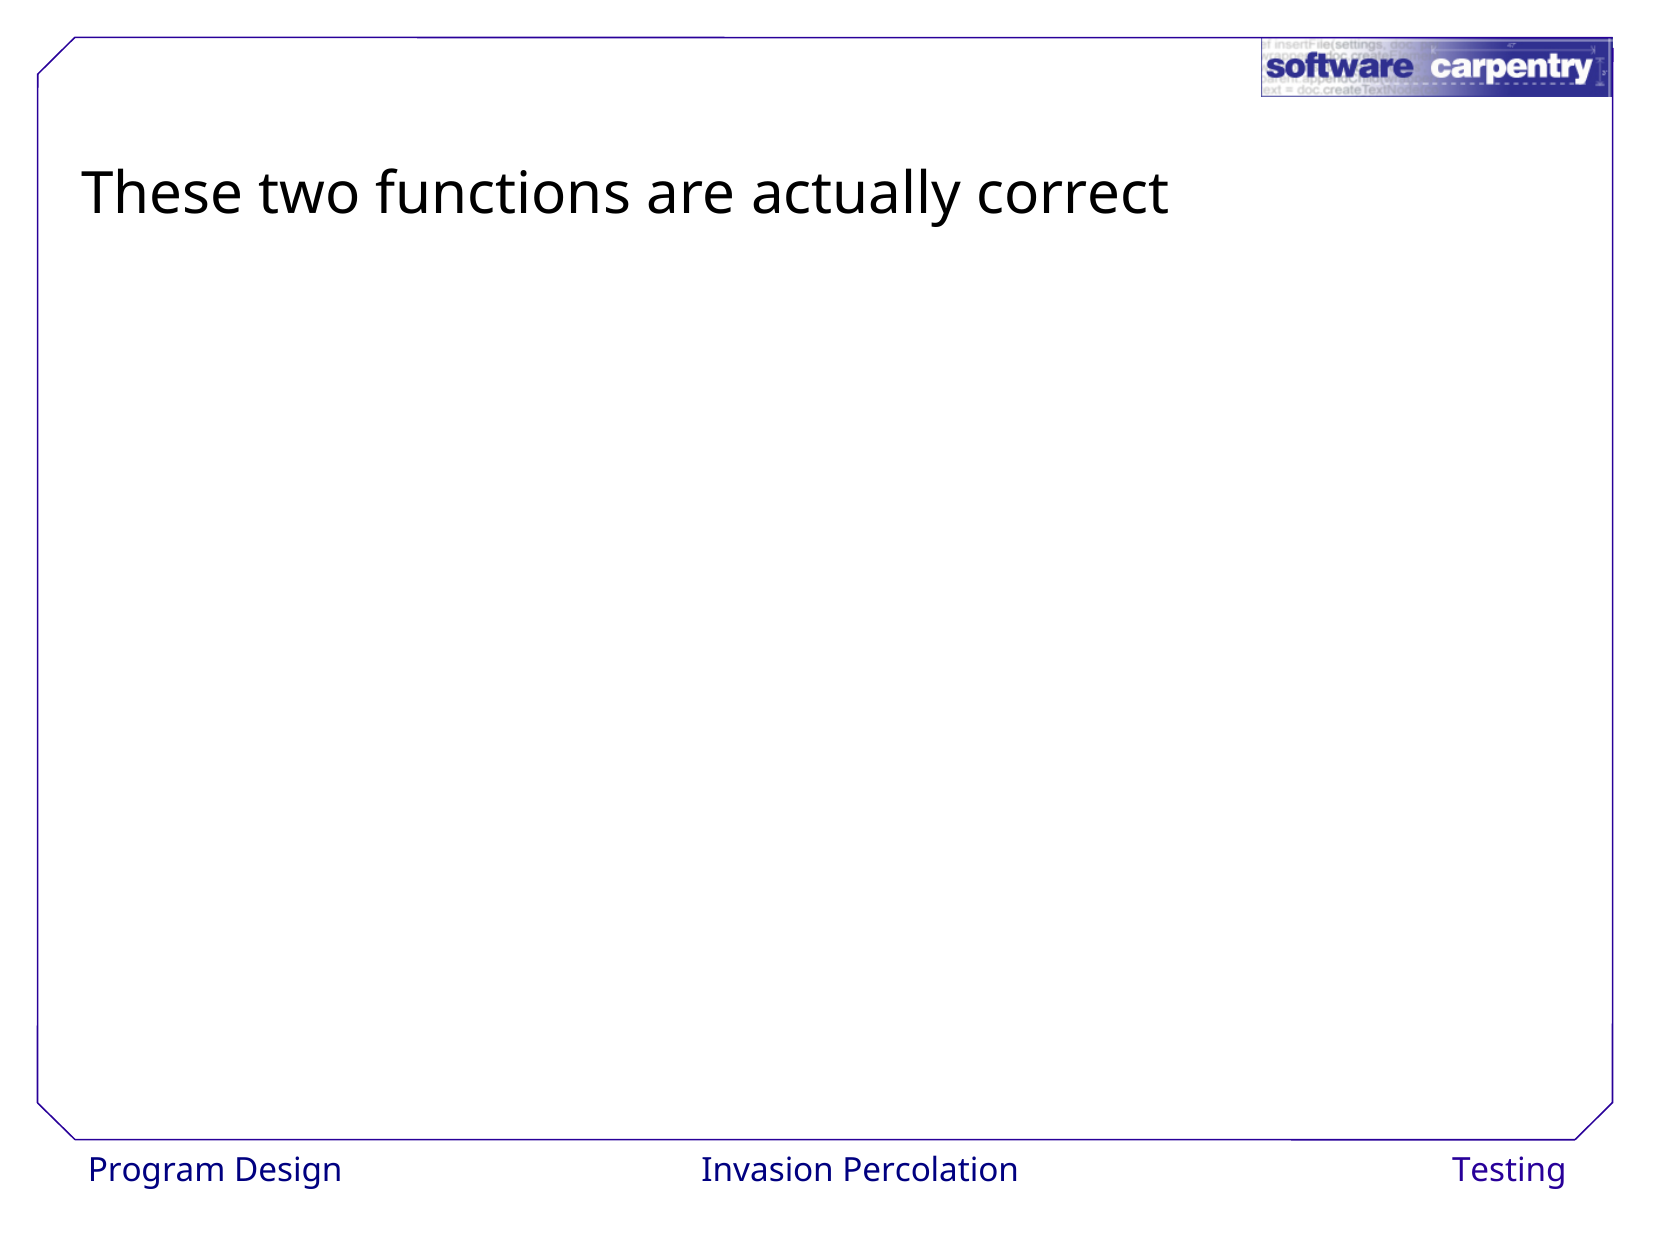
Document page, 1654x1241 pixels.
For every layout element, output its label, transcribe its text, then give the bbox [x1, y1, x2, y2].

text_box These two functions are actually correct [66, 112, 1335, 233]
picture [1261, 39, 1613, 97]
